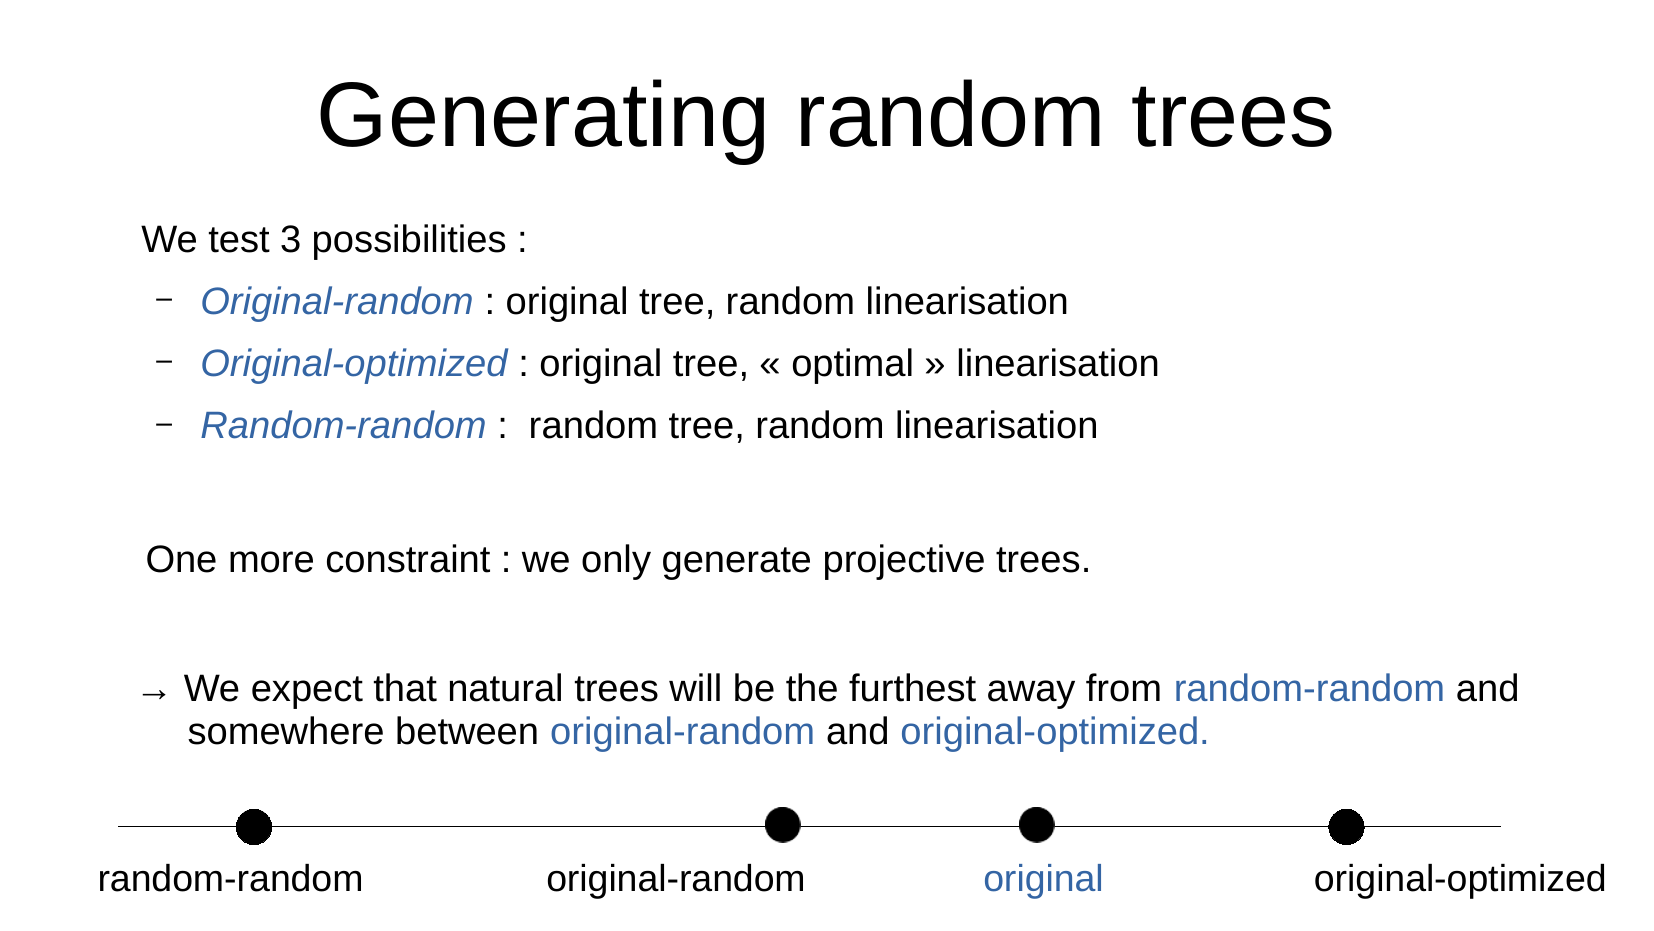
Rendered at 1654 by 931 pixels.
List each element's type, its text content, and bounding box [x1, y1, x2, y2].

text_box original-optimized [1335, 850, 1654, 908]
text_box original [968, 850, 1335, 908]
picture [1019, 807, 1055, 843]
list We test 3 possibilities : Original-random : original tree, random linearisation Original-optimized : original tree, « optimal » linearisation Random-random : random tree, random linearisation One more constraint : we only generate projective trees. → We expect that natural trees will be the furthest away from random-random and somewhere between original-random and original-optimized. [82, 217, 1571, 758]
text_box random-random [82, 850, 497, 908]
text_box [236, 809, 272, 845]
text_box [1328, 809, 1365, 845]
picture [765, 807, 801, 843]
text_box original-random [531, 850, 886, 908]
title Generating random trees [82, 37, 1571, 193]
